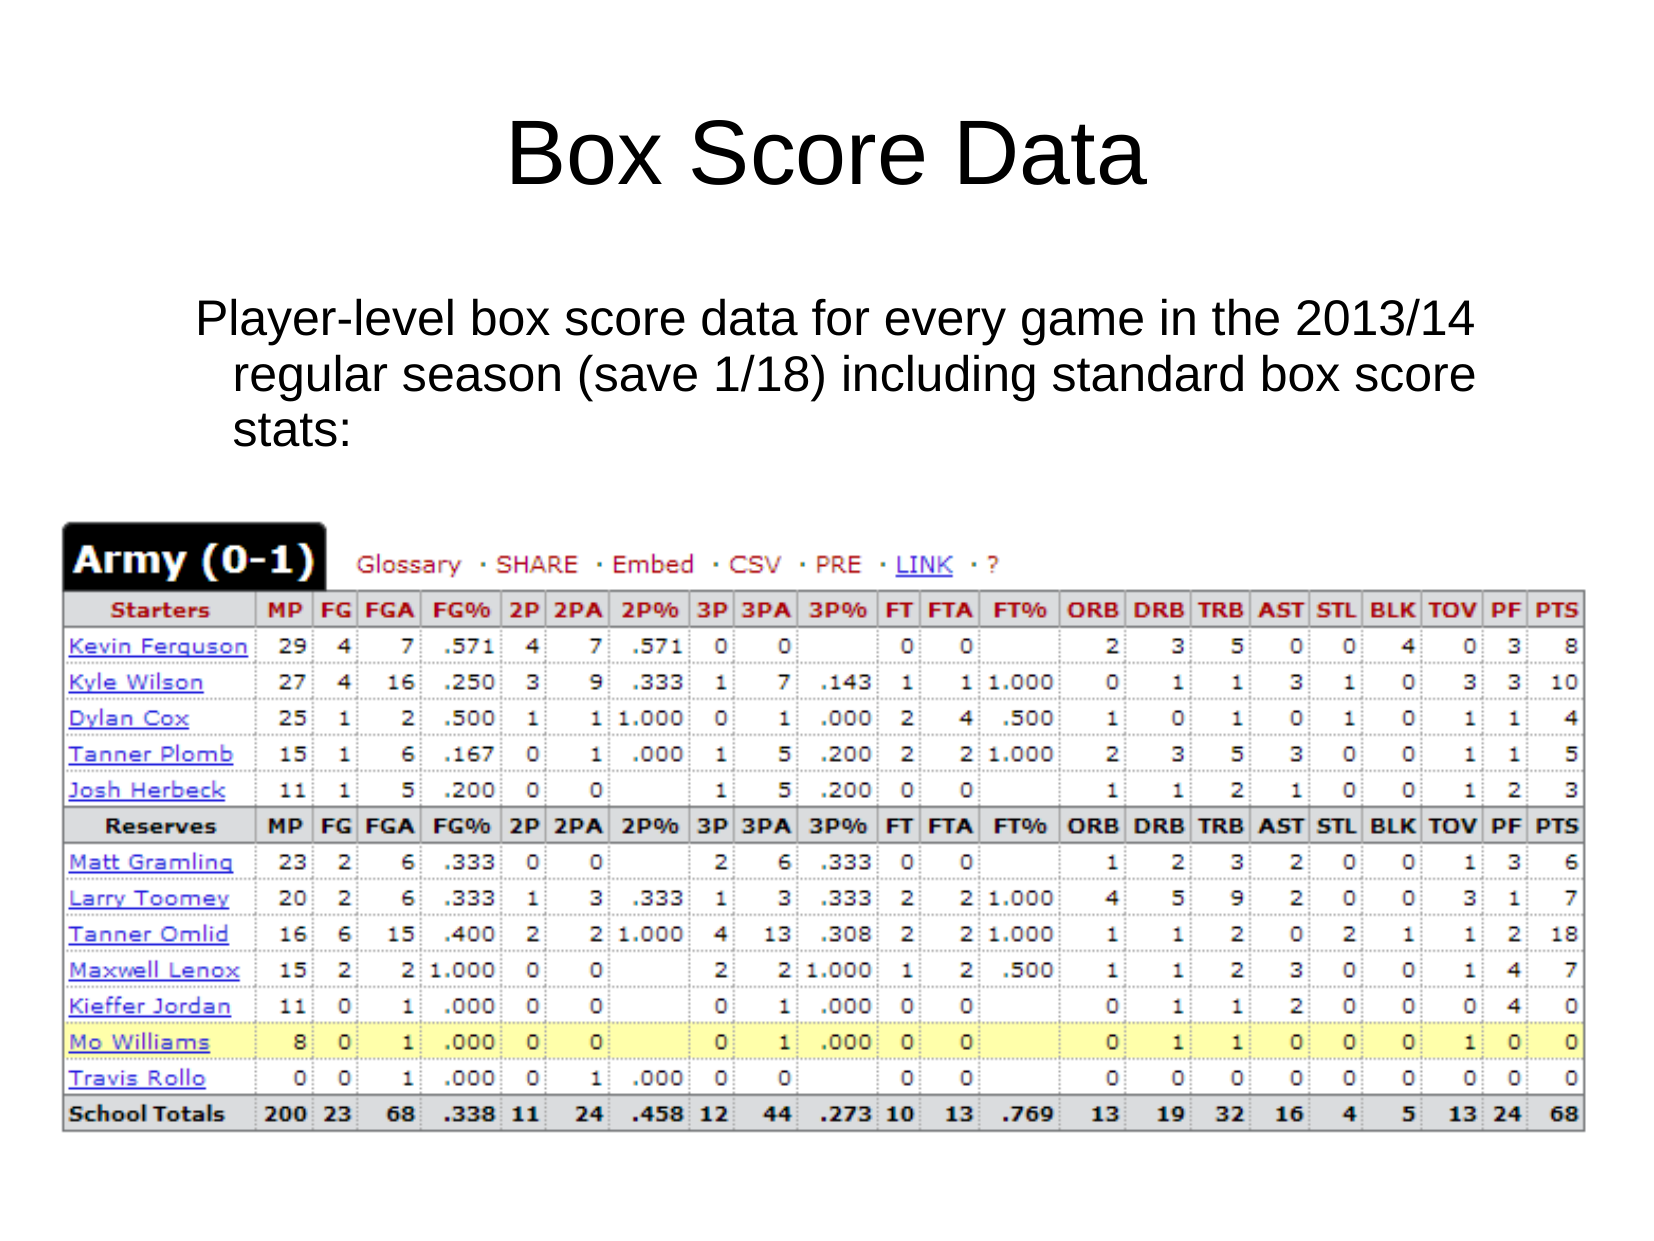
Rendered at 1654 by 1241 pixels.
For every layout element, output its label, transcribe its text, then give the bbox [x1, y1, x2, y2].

list Player-level box score data for every game in the 2013/14 regular season (save 1/18) including standard box score stats: [82, 290, 1538, 512]
picture [50, 512, 1607, 1143]
title Box Score Data [82, 49, 1571, 257]
